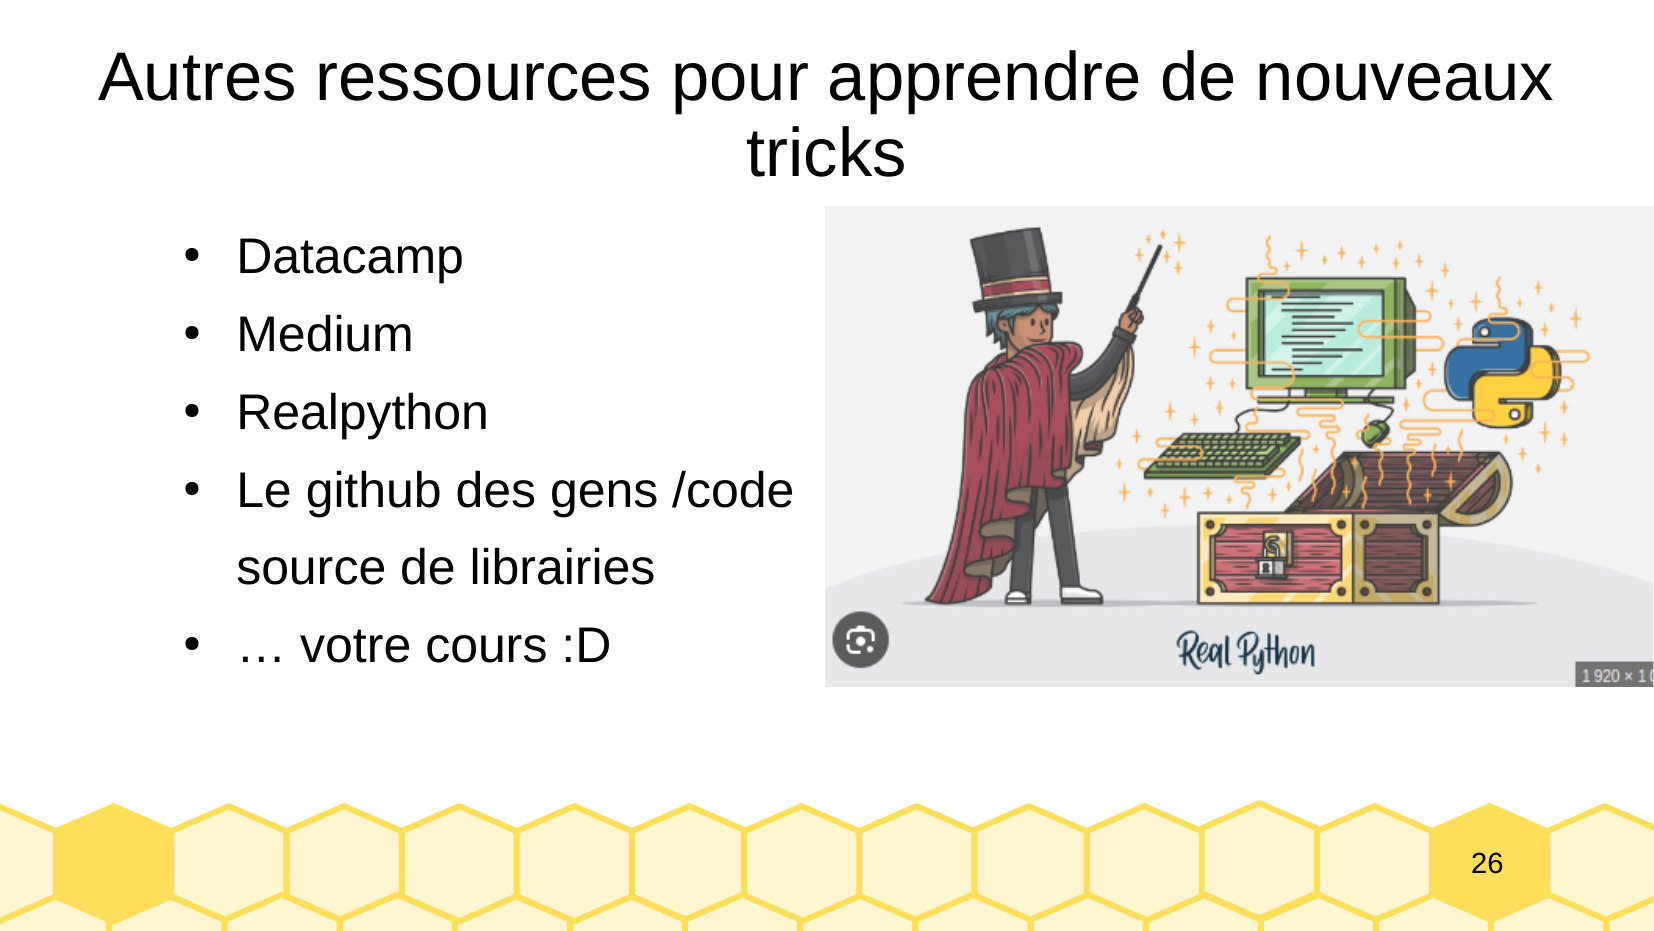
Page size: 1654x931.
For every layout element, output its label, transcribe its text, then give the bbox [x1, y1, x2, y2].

title Autres ressources pour apprendre de nouveaux tricks [82, 37, 1571, 193]
list Datacamp Medium Realpython Le github des gens /code source de librairies … votre cours :D [165, 228, 1654, 768]
picture [825, 206, 1654, 687]
